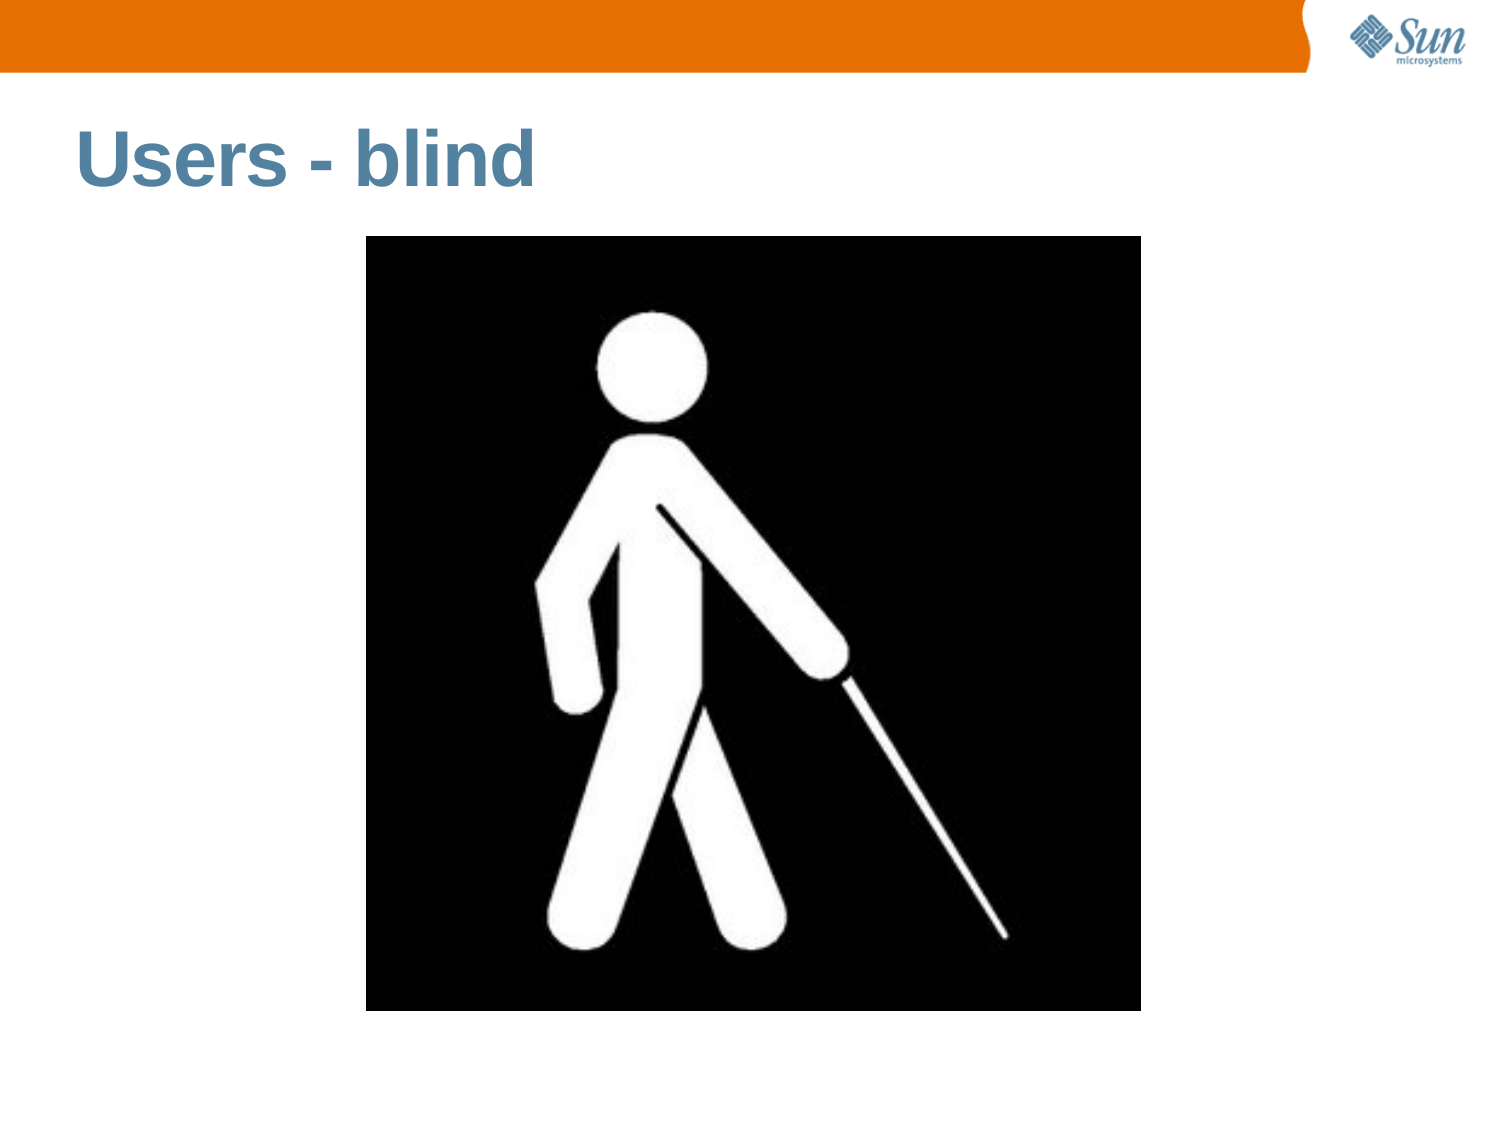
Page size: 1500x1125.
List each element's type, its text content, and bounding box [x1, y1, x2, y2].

title Users - blind [75, 122, 1438, 228]
picture [0, 0, 1500, 75]
picture [366, 236, 1141, 1011]
